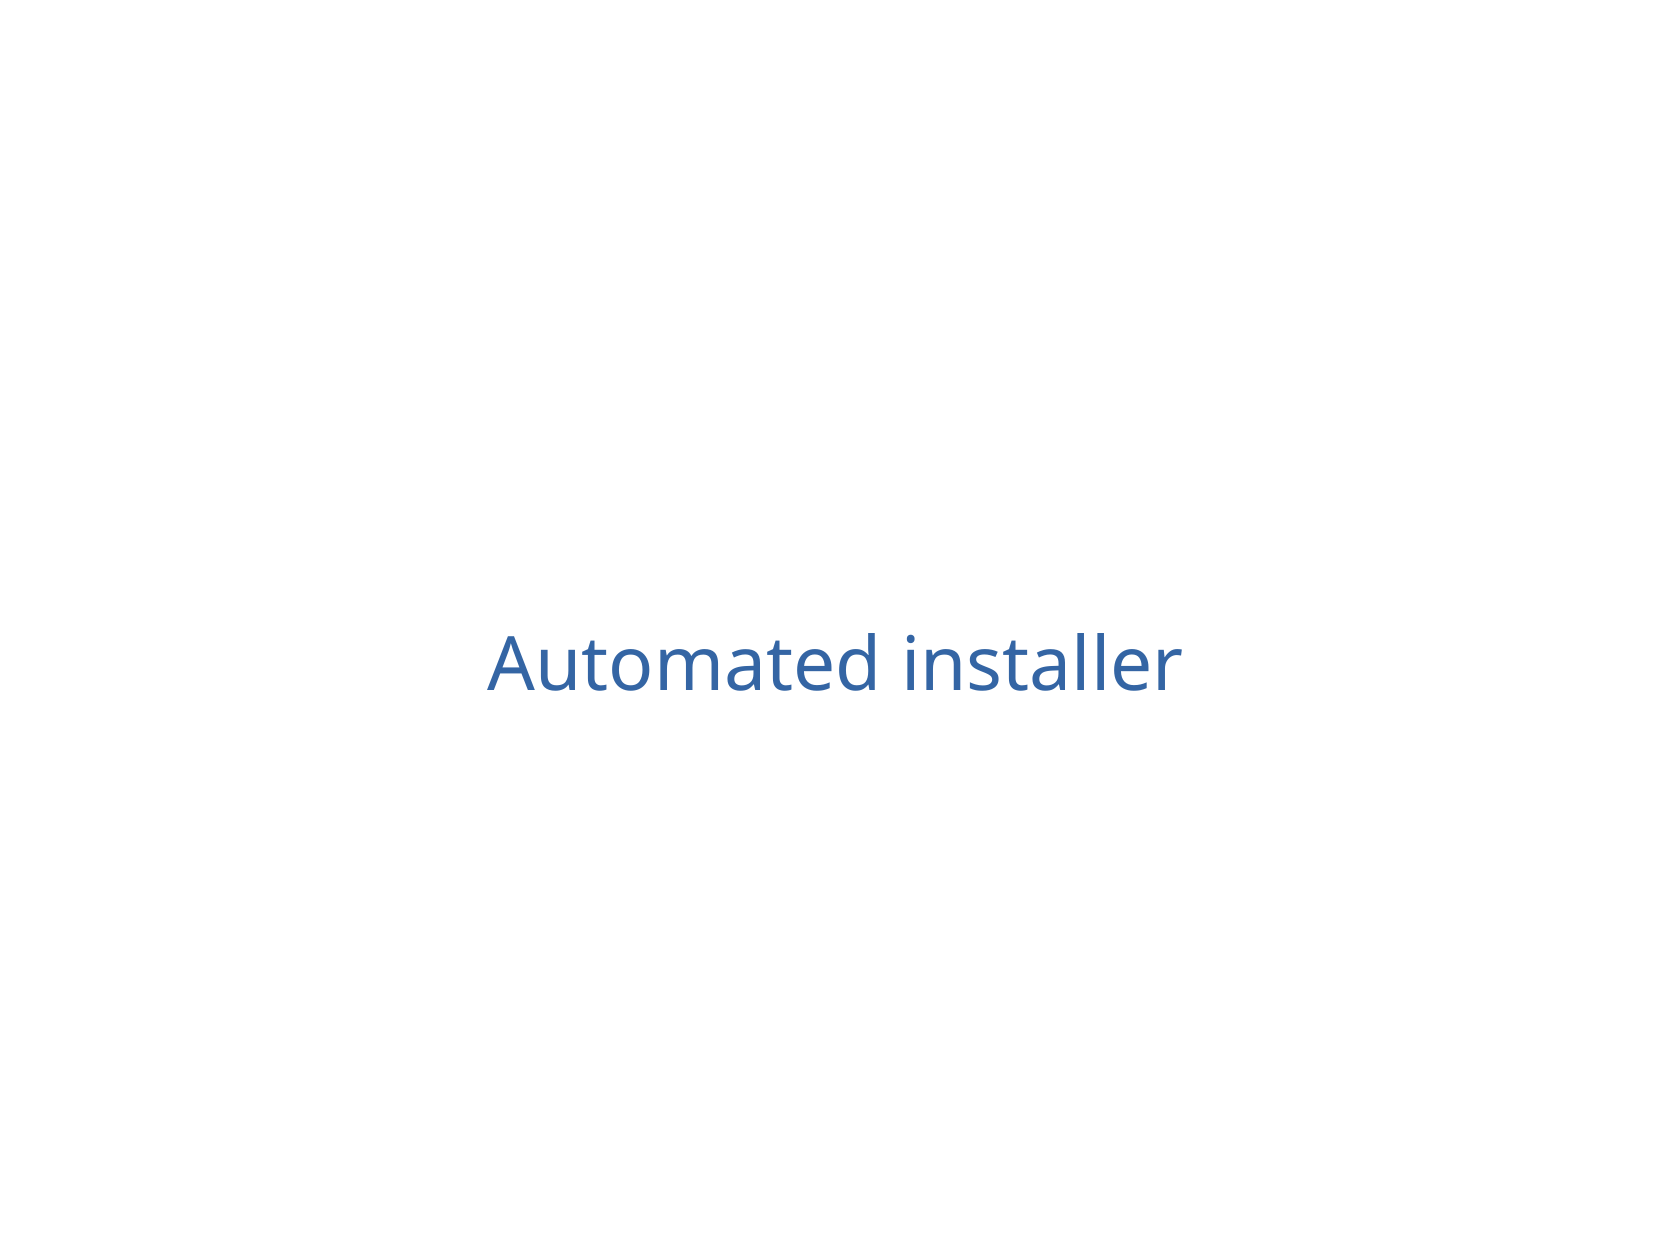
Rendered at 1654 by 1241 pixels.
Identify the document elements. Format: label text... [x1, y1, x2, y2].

text_box Automated installer [472, 602, 1184, 706]
